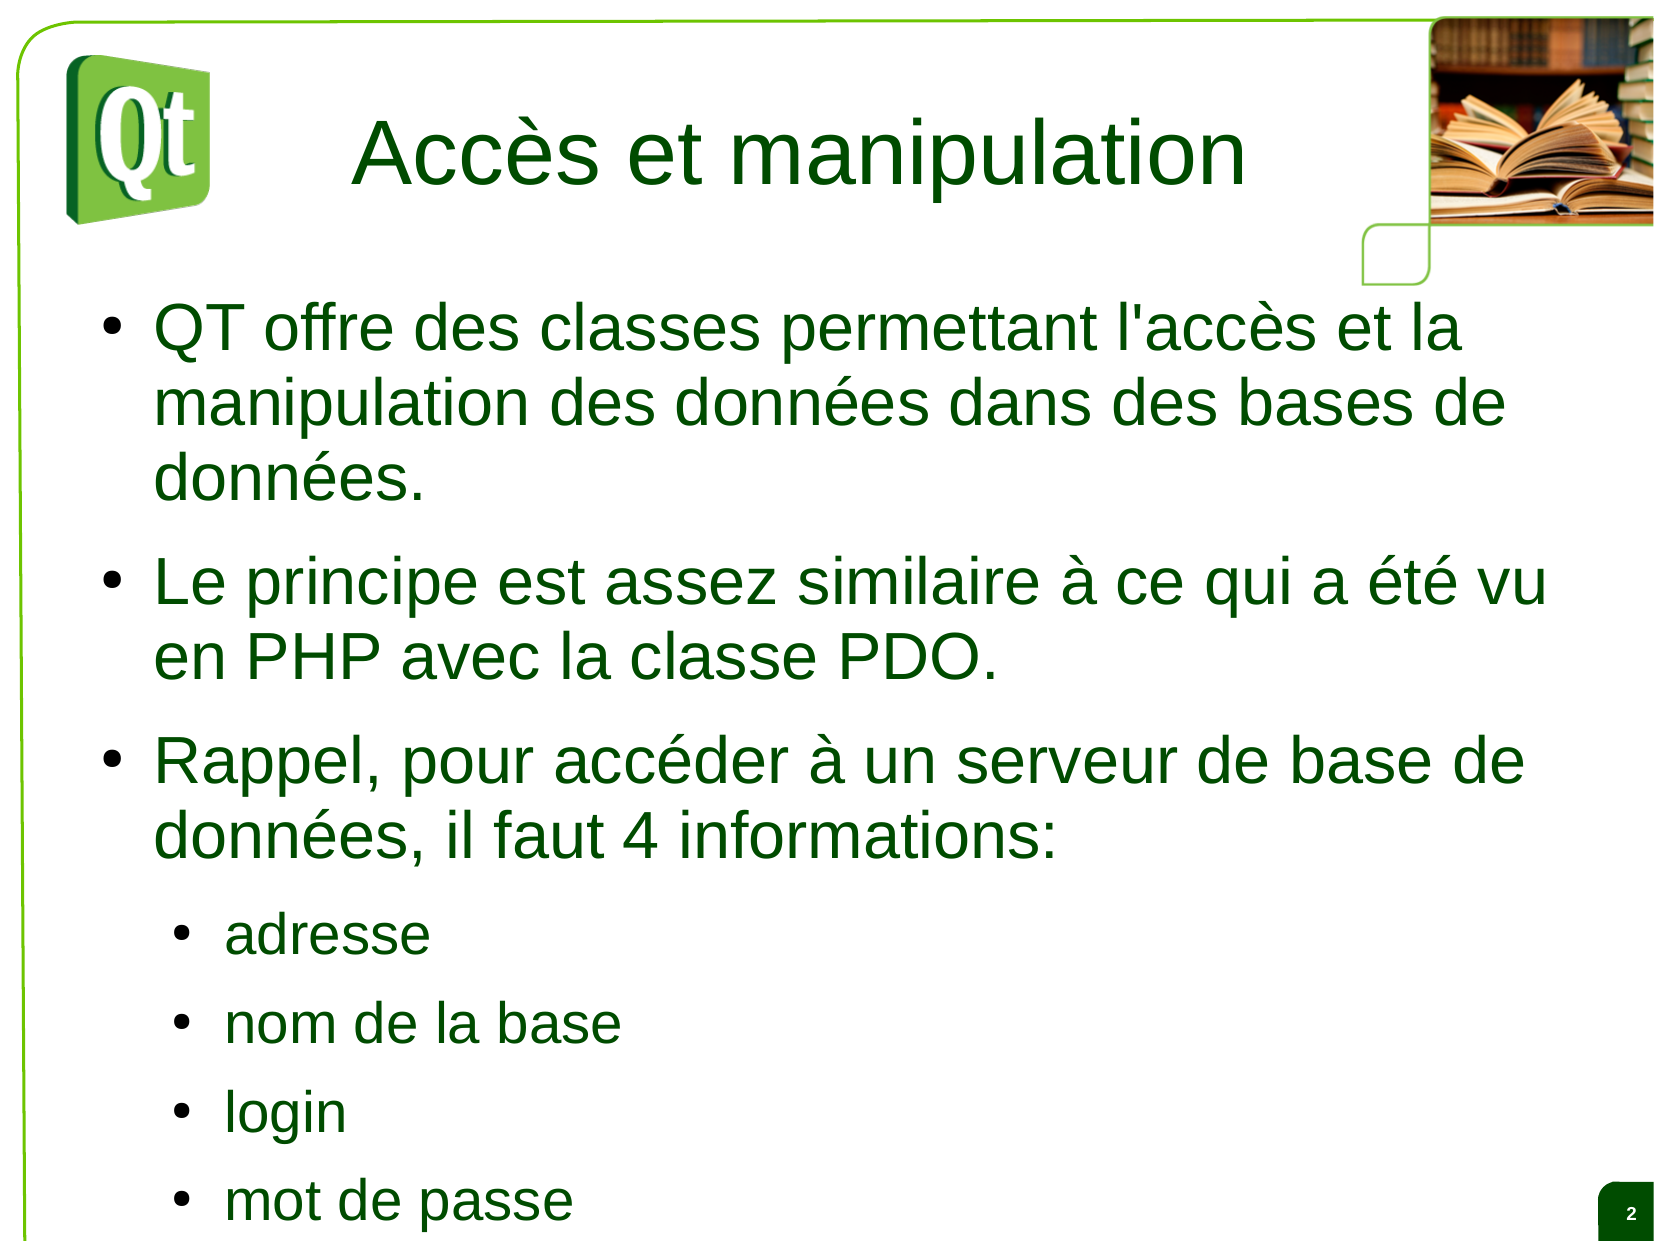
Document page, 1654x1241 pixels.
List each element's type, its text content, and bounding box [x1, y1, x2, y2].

title Accès et manipulation [263, 49, 1338, 257]
picture [1338, 5, 1654, 306]
list QT offre des classes permettant l'accès et la manipulation des données dans des bases de données. Le principe est assez similaire à ce qui a été vu en PHP avec la classe PDO. Rappel, pour accéder à un serveur de base de données, il faut 4 informations: adresse nom de la base login mot de passe [82, 290, 1571, 1234]
picture [66, 55, 210, 225]
